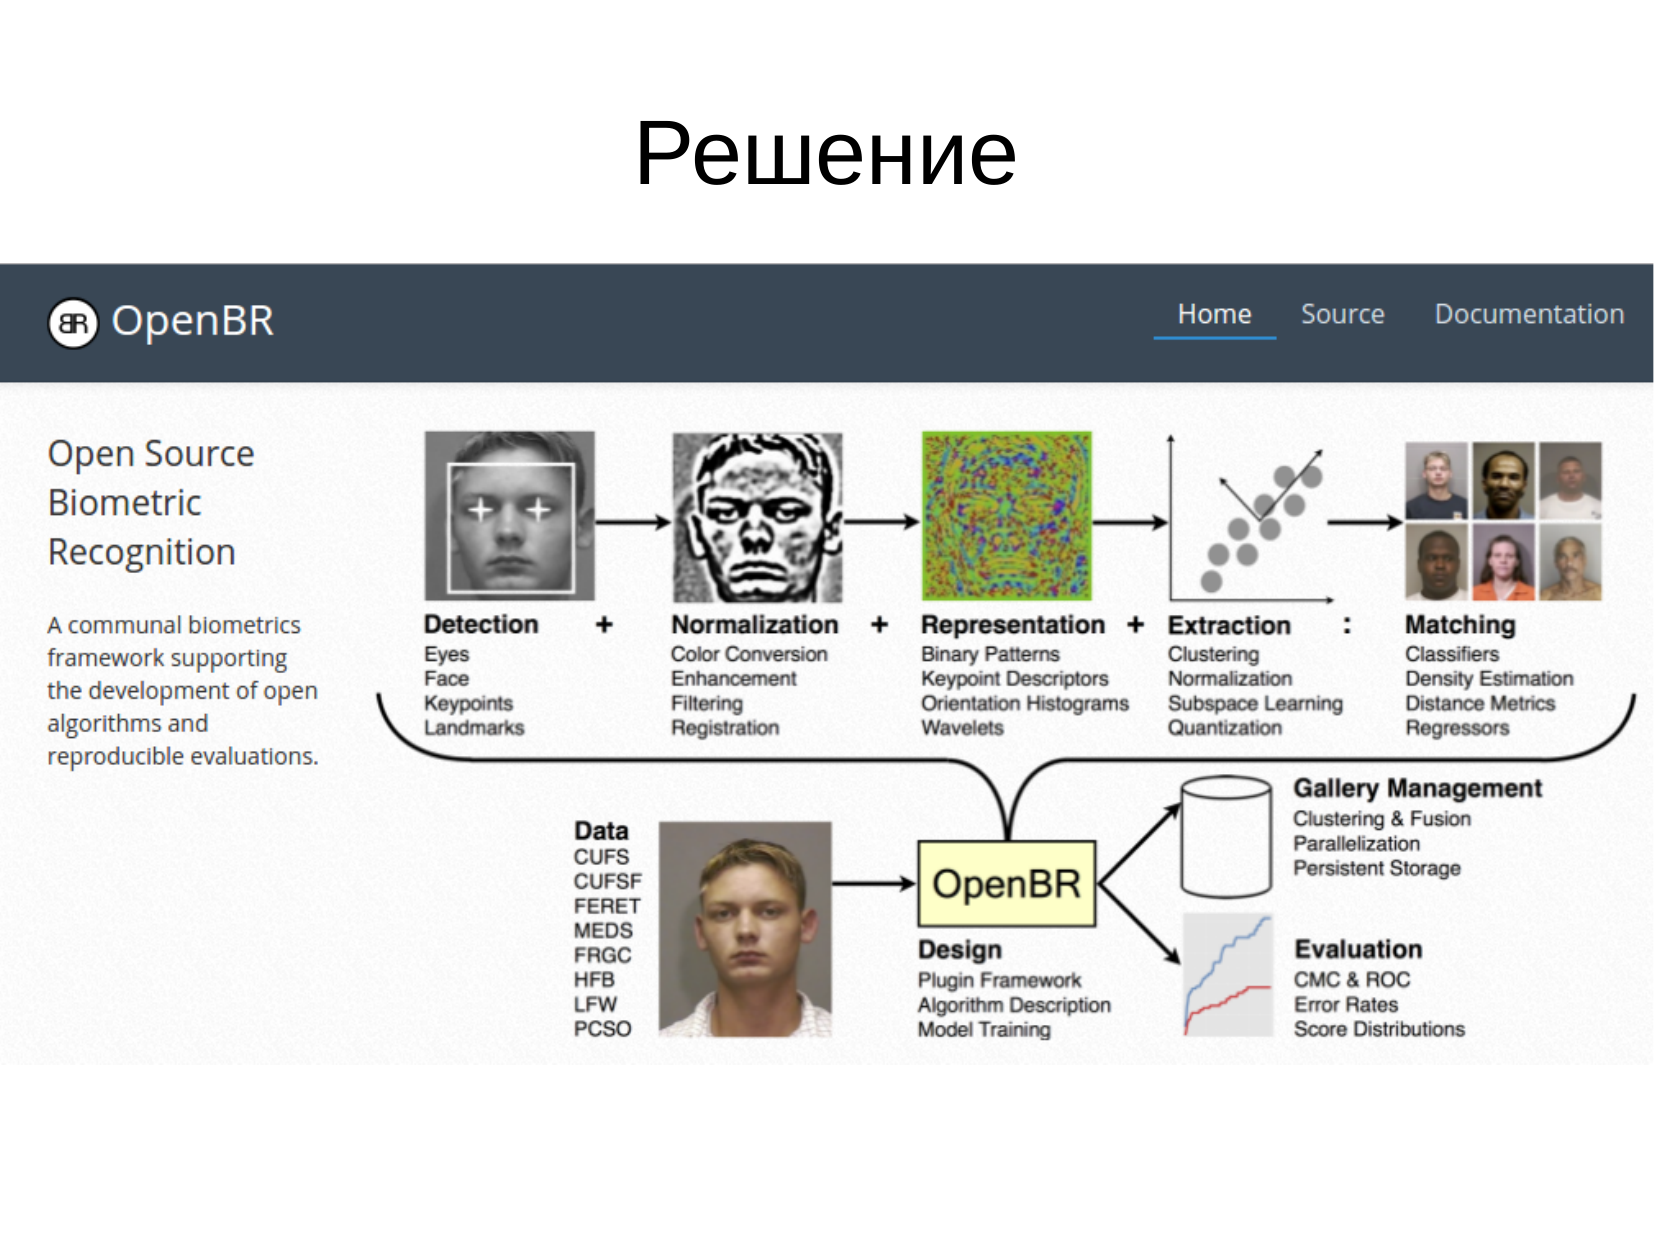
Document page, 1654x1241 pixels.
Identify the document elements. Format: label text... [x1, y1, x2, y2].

picture [0, 263, 1654, 1066]
title Решение [82, 49, 1571, 257]
